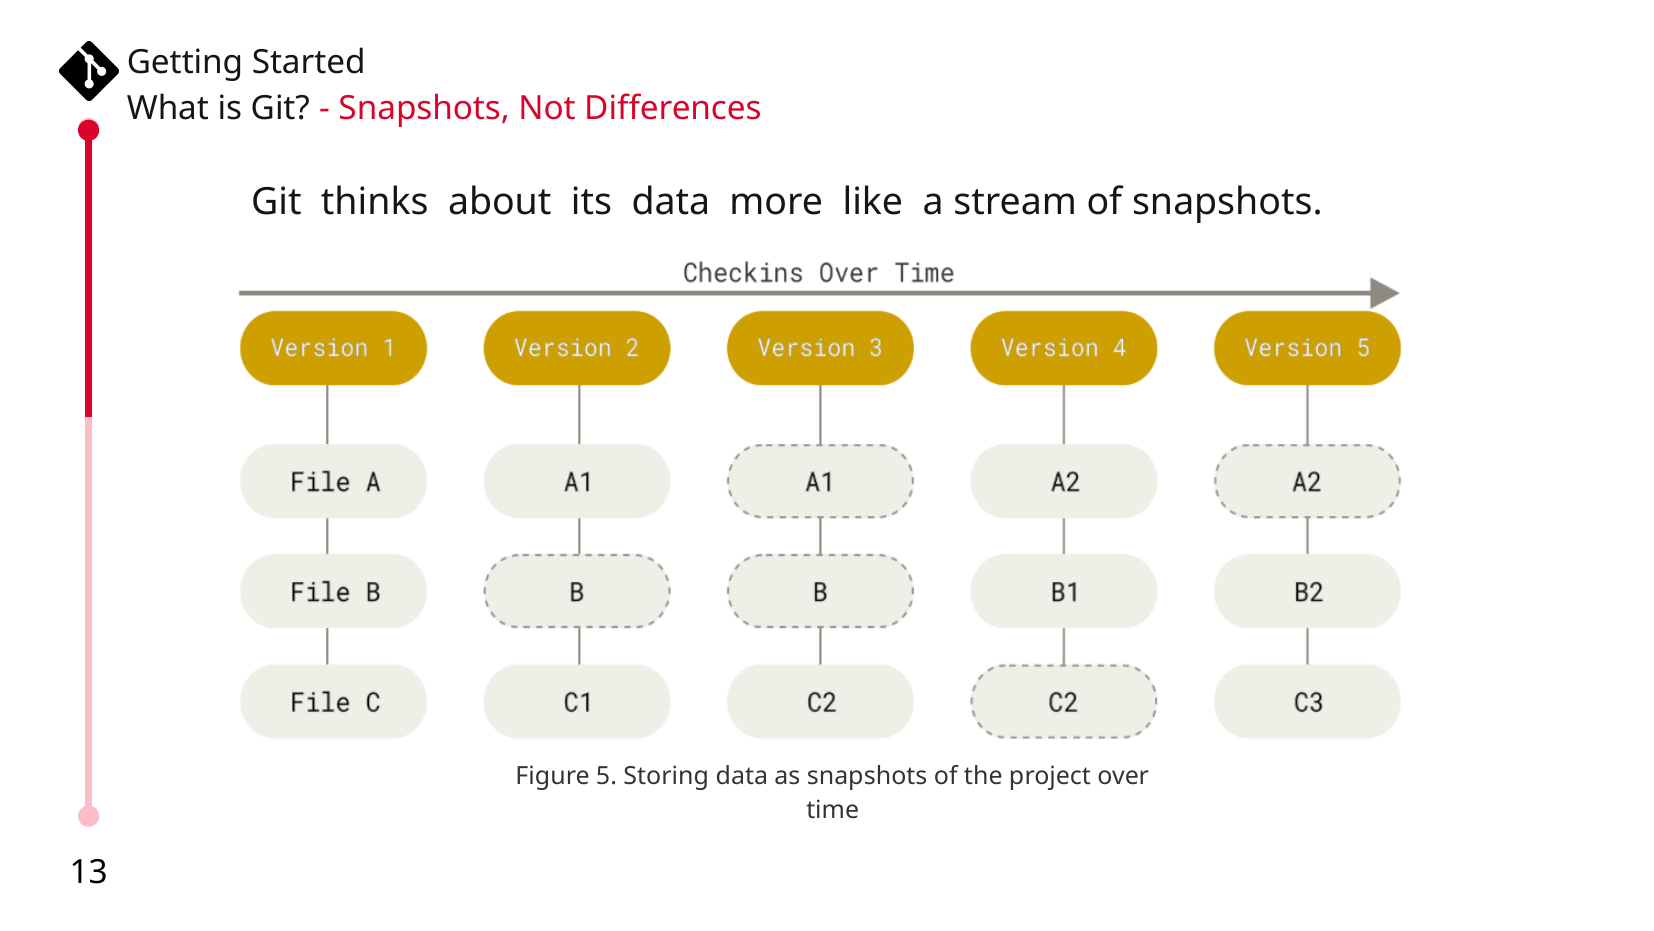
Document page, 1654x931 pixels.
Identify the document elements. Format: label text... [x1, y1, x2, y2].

text_box 13 [47, 840, 130, 889]
text_box Getting Started What is Git? - Snapshots, Not Differences [112, 31, 1506, 113]
text_box Git thinks about its data more like a stream of snapshots. [236, 159, 1418, 632]
text_box Figure 5. Storing data as snapshots of the project over time [472, 750, 1193, 798]
picture [236, 259, 1406, 746]
picture [59, 41, 119, 101]
